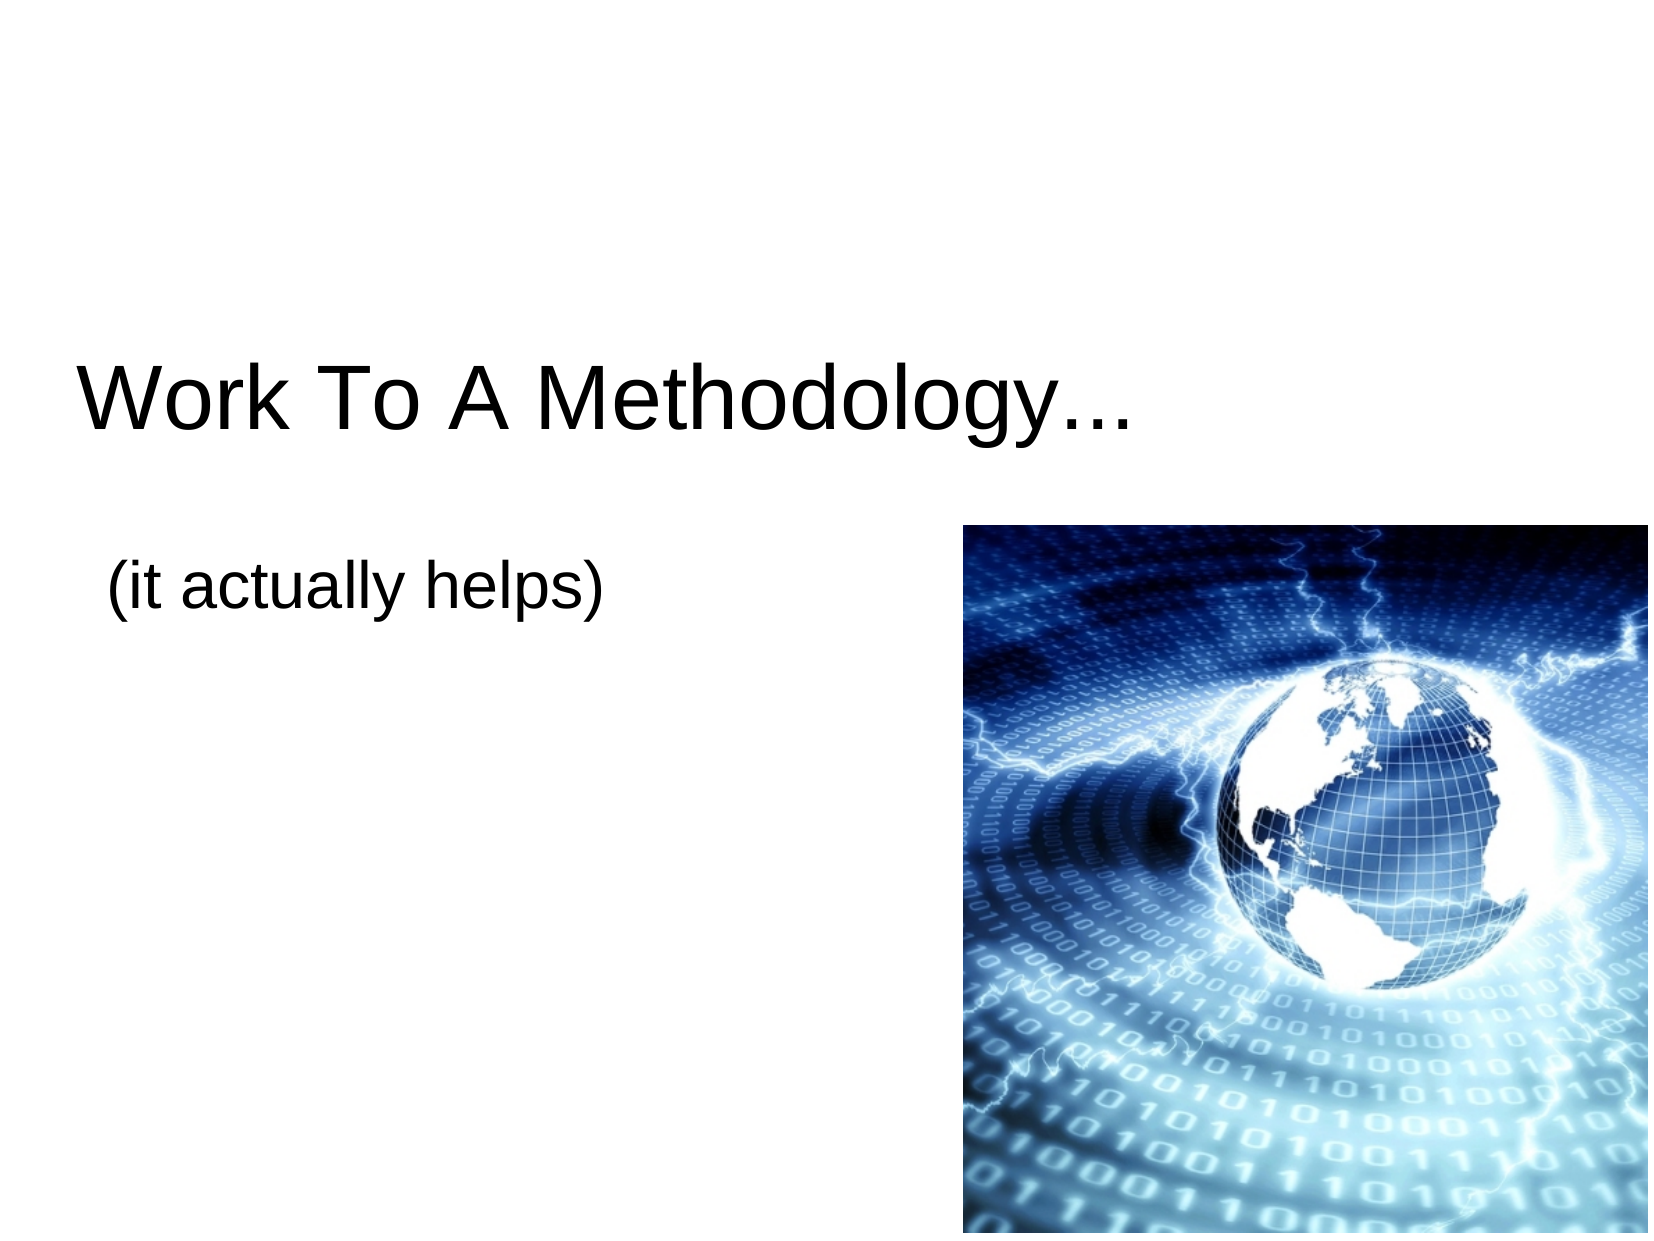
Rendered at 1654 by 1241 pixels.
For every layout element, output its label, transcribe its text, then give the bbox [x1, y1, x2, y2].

list (it actually helps) [88, 548, 1388, 682]
picture [963, 525, 1648, 1233]
title Work To A Methodology... [76, 301, 1613, 494]
